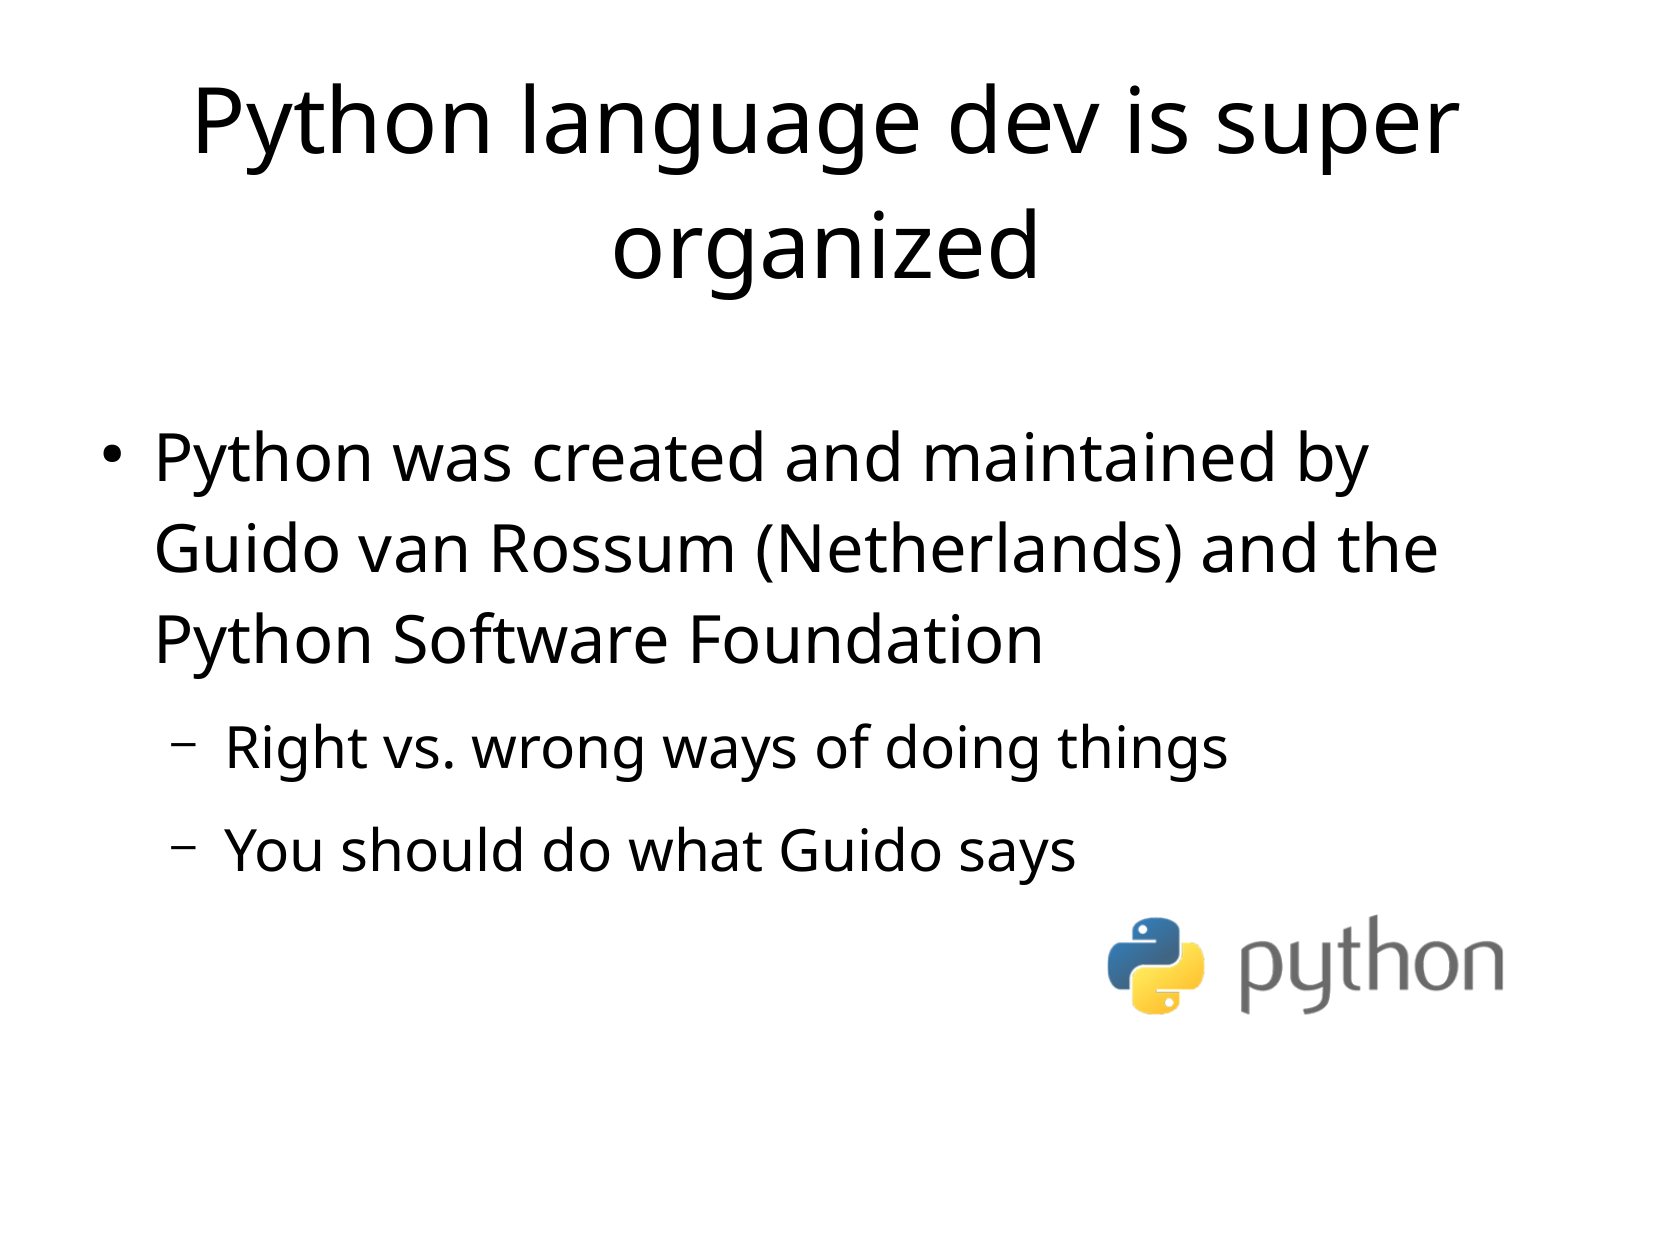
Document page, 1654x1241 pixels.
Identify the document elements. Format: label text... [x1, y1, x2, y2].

picture [1098, 794, 1516, 1145]
title Python language dev is super organized [82, 45, 1571, 290]
list Python was created and maintained by Guido van Rossum (Netherlands) and the Python Software Foundation Right vs. wrong ways of doing things You should do what Guido says [82, 290, 1571, 1010]
